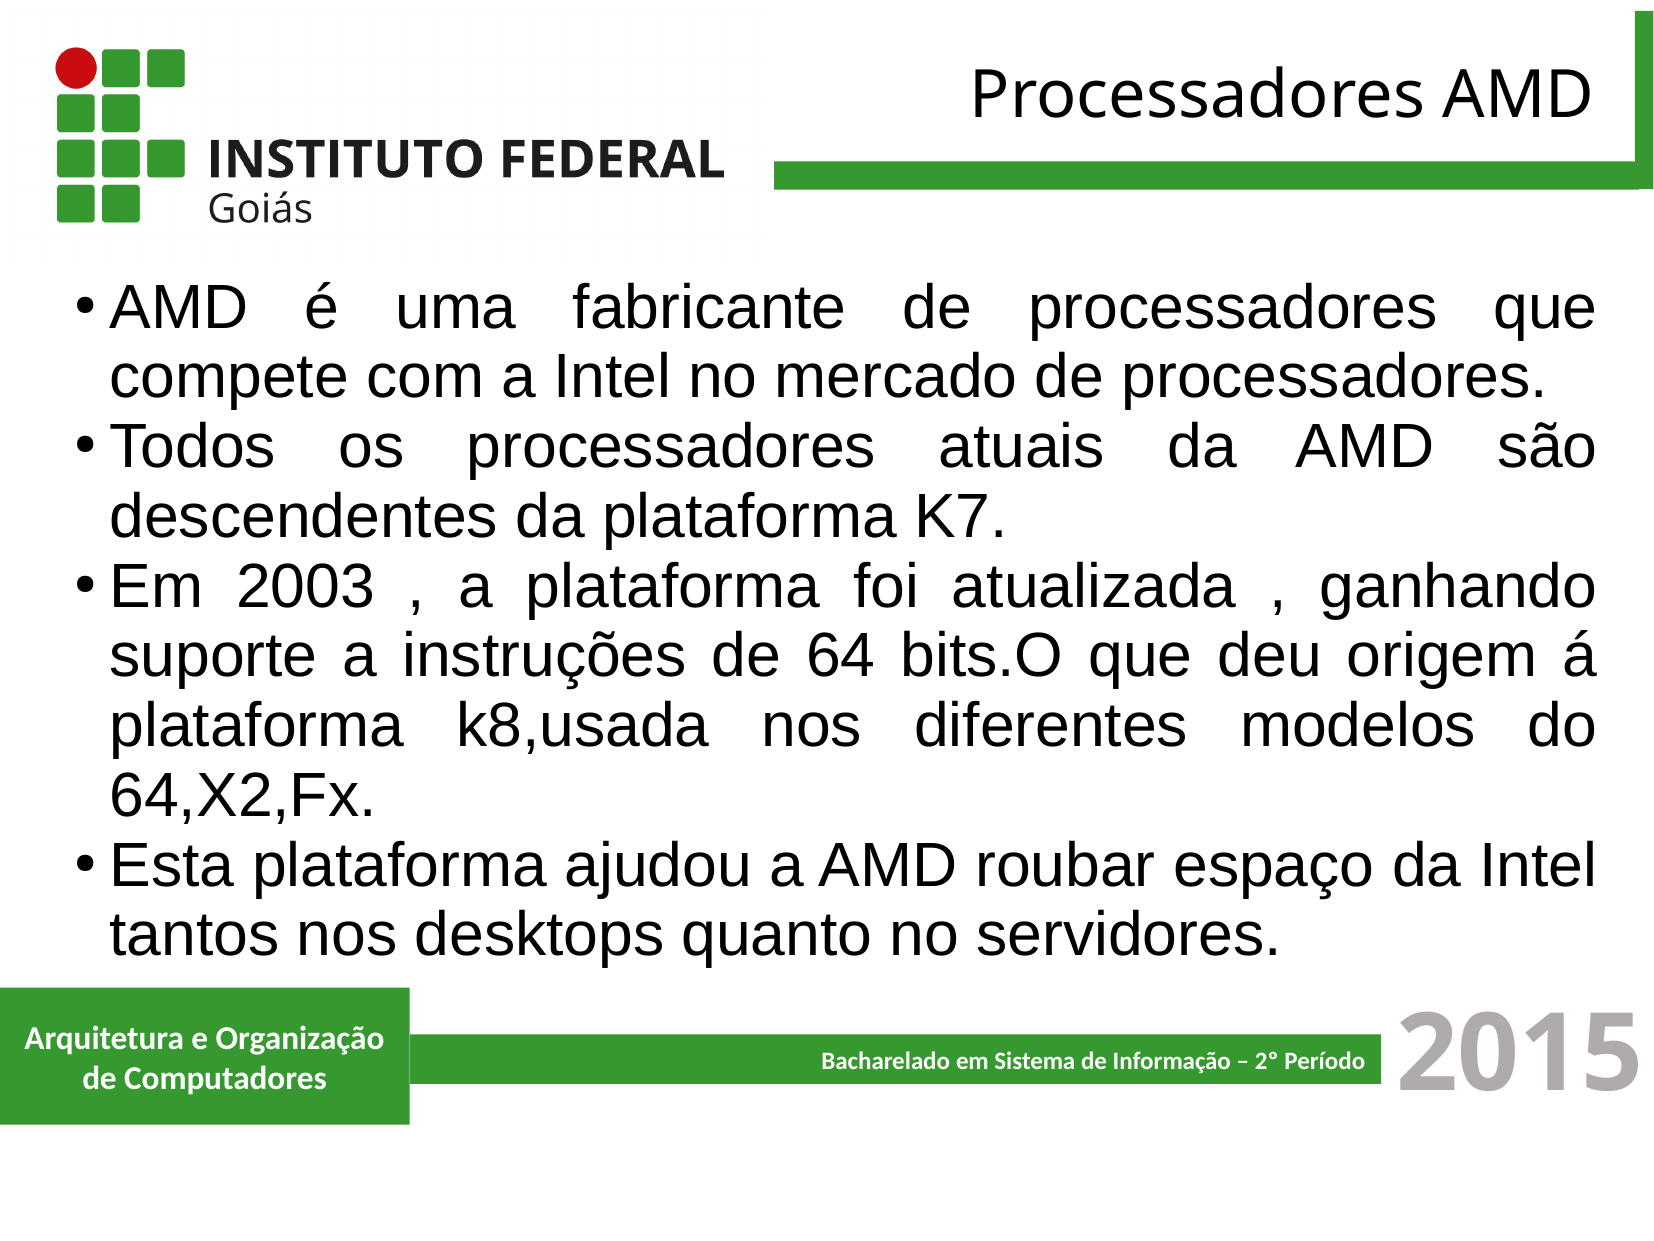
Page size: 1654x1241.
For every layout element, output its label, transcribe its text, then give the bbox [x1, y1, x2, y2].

text_box Processadores AMD [860, 42, 1610, 138]
picture [5, 5, 774, 265]
text_box 2015 [1381, 975, 1648, 1125]
text_box AMD é uma fabricante de processadores que compete com a Intel no mercado de processadores. Todos os processadores atuais da AMD são descendentes da plataforma K7. Em 2003 , a plataforma foi atualizada , ganhando suporte a instruções de 64 bits.O que deu origem á plataforma k8,usada nos diferentes modelos do 64,X2,Fx. Esta plataforma ajudou a AMD roubar espaço da Intel tantos nos desktops quanto no servidores. [59, 264, 1615, 975]
text_box Arquitetura e Organização de Computadores [0, 987, 410, 1125]
text_box Bacharelado em Sistema de Informação – 2º Período [410, 1034, 1382, 1084]
text_box [774, 10, 1654, 190]
